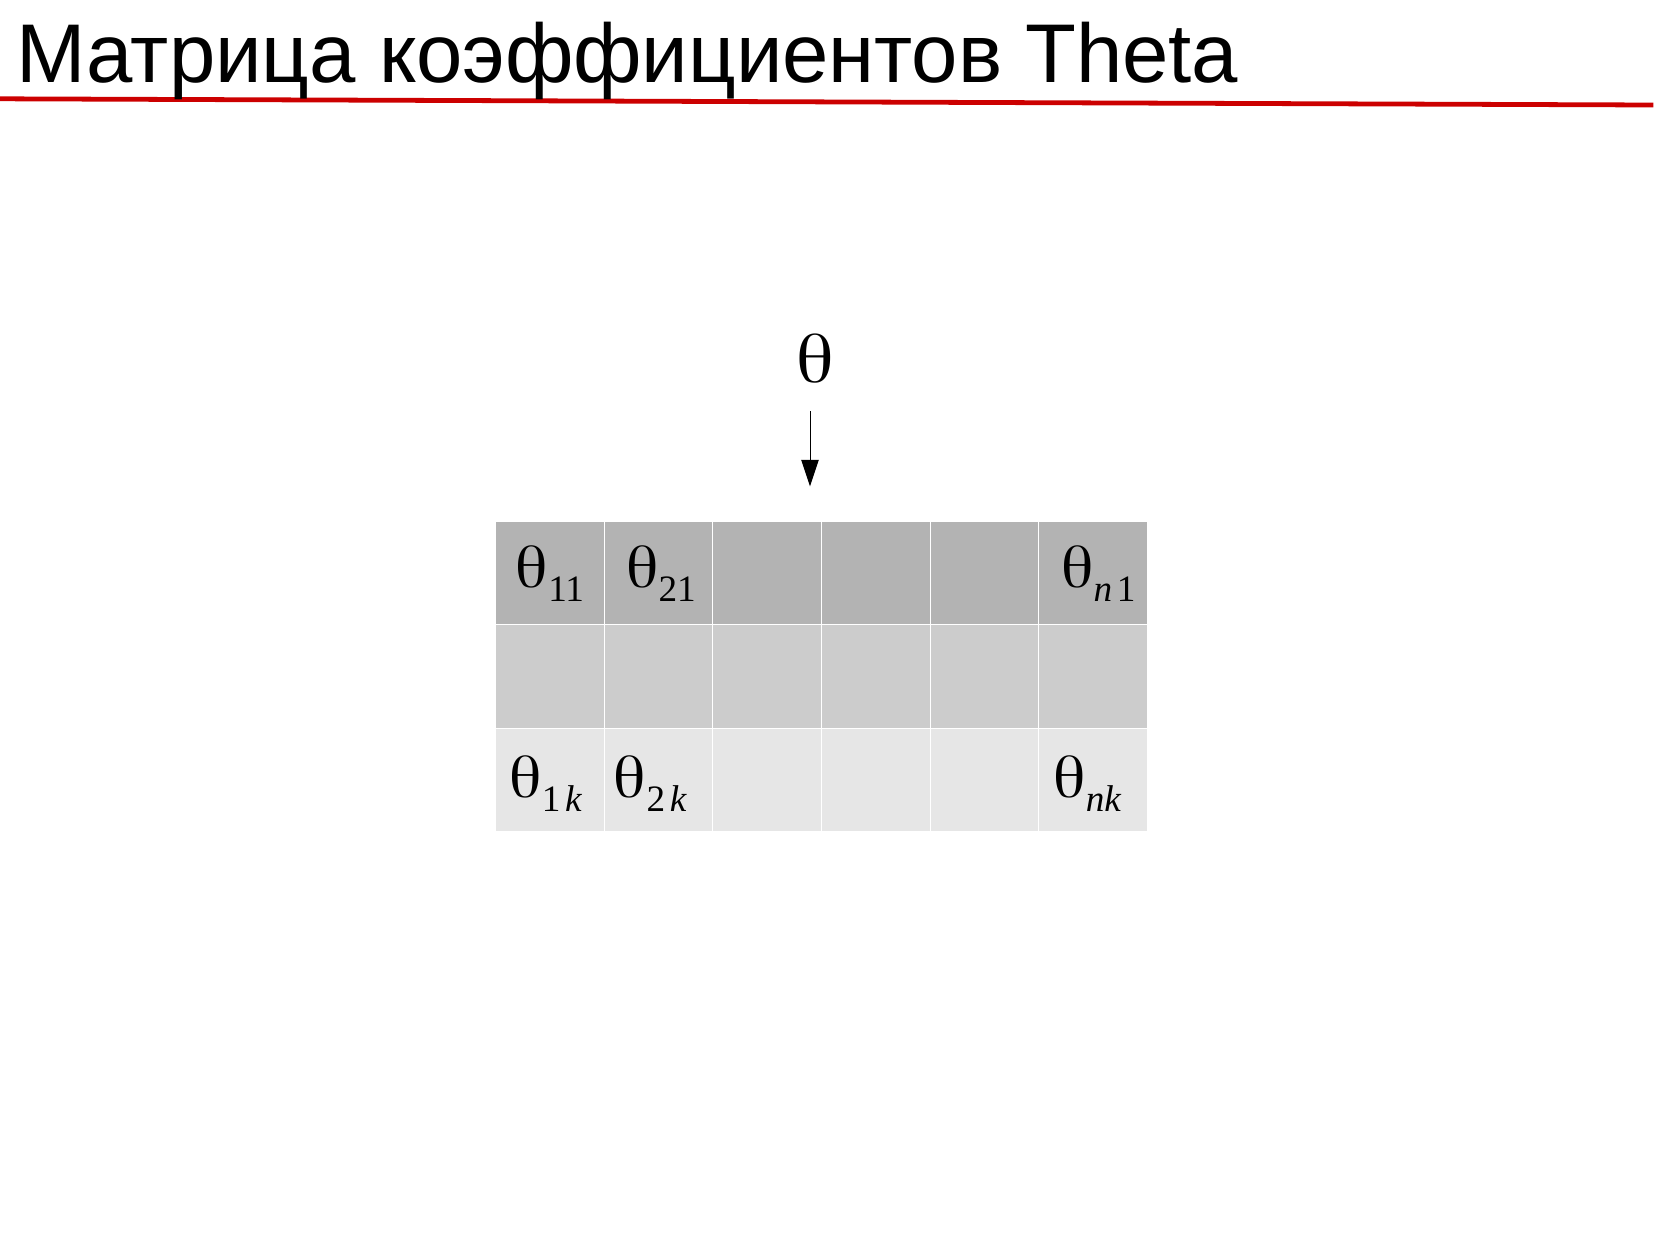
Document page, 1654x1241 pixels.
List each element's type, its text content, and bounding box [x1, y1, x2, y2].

table_header [605, 522, 712, 624]
table_cell [496, 625, 604, 728]
chart [1054, 542, 1142, 611]
table_cell [605, 729, 712, 831]
table_header [1039, 522, 1147, 624]
table_cell [822, 625, 930, 728]
chart [619, 542, 702, 611]
chart [790, 330, 841, 387]
chart [503, 752, 590, 821]
table_header [931, 522, 1038, 624]
table_cell [605, 625, 712, 728]
table_cell [822, 729, 930, 831]
table_cell [931, 729, 1038, 831]
table_header [713, 522, 821, 624]
table_cell [1039, 625, 1147, 728]
table_cell [931, 625, 1038, 728]
table_cell [496, 729, 604, 831]
table_cell [713, 729, 821, 831]
chart [1047, 752, 1130, 821]
chart [509, 542, 590, 611]
text_box Матрица коэффициентов Theta [1, 0, 1426, 202]
table_cell [1039, 729, 1147, 831]
table_cell [713, 625, 821, 728]
table_header [822, 522, 930, 624]
chart [607, 752, 695, 821]
table_header [496, 522, 604, 624]
